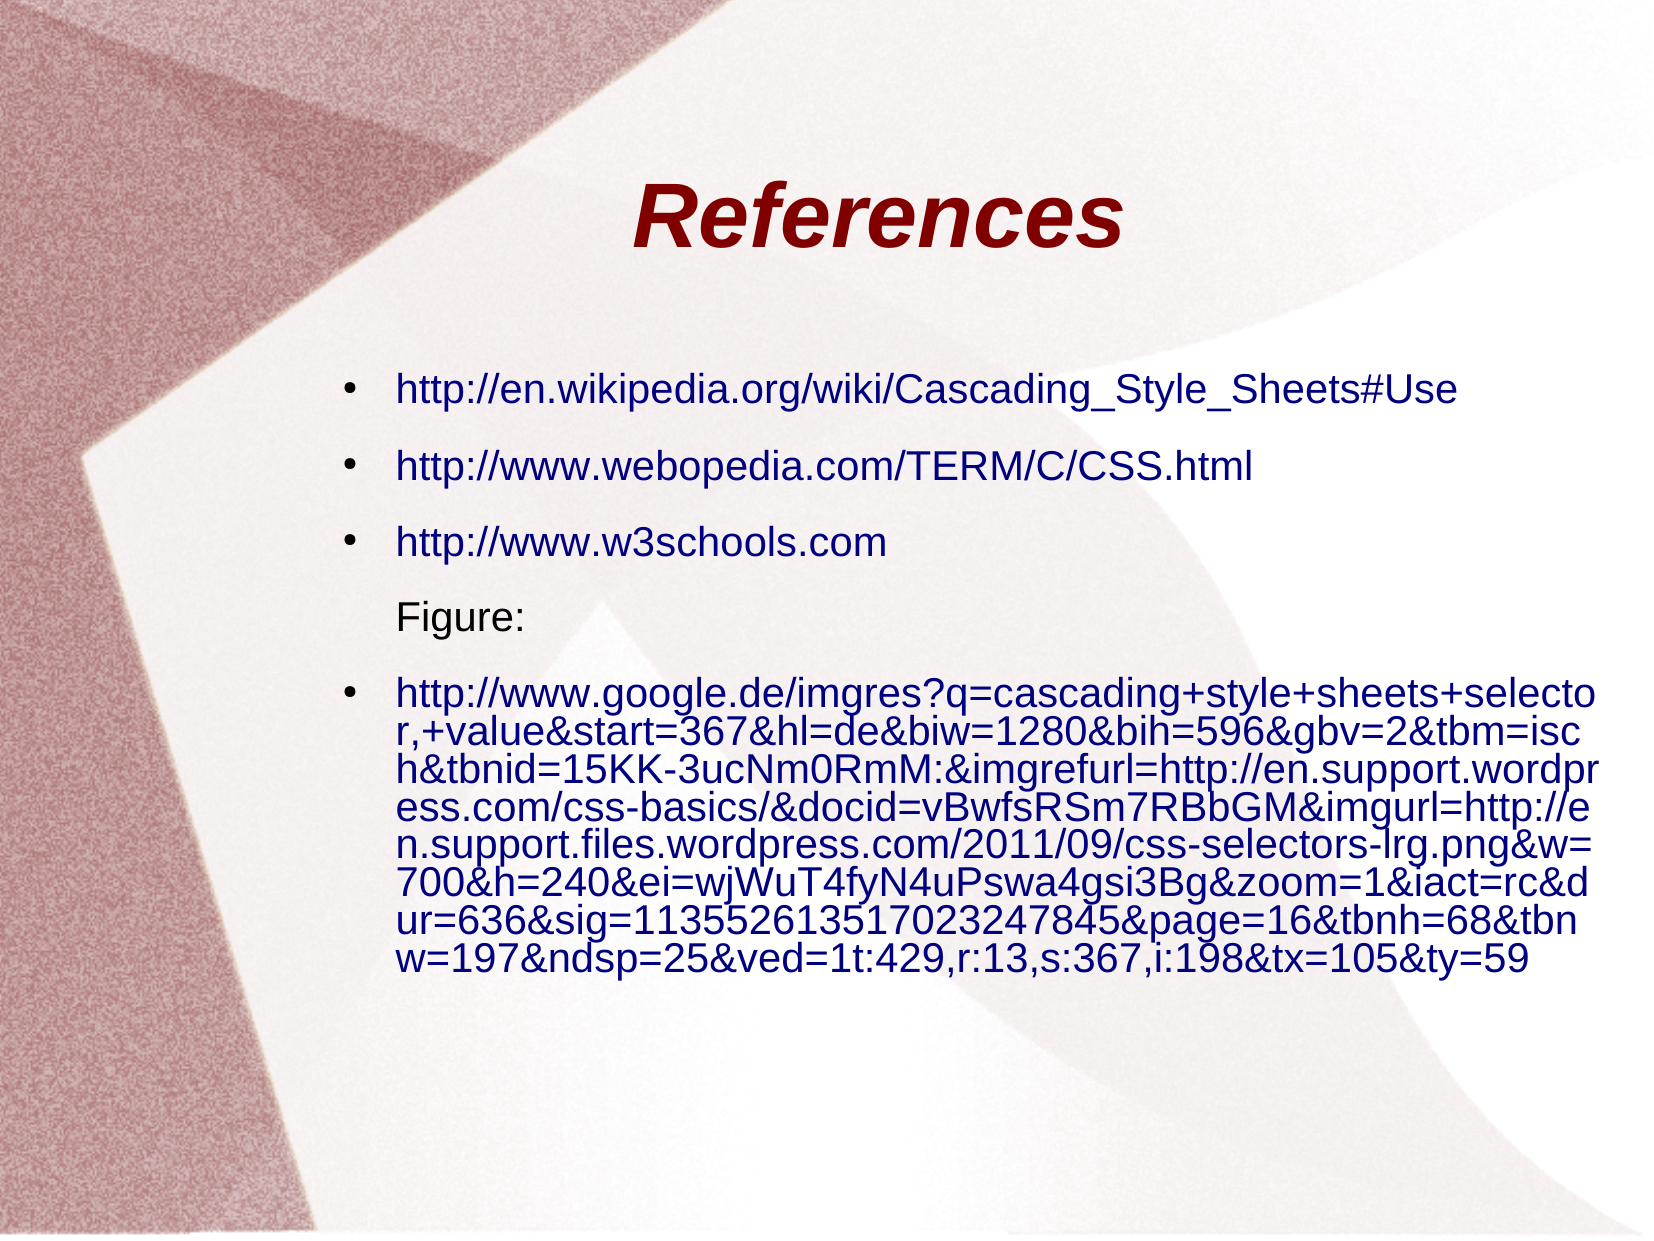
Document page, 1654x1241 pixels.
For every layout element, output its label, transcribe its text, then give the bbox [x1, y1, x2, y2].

title References [375, 112, 1385, 290]
list http://en.wikipedia.org/wiki/Cascading_Style_Sheets#Use http://www.webopedia.com/TERM/C/CSS.html http://www.w3schools.com Figure: http://www.google.de/imgres?q=cascading+style+sheets+selector,+value&start=367&hl=de&biw=1280&bih=596&gbv=2&tbm=isch&tbnid=15KK-3ucNm0RmM:&imgrefurl=http://en.support.wordpress.com/css-basics/&docid=vBwfsRSm7RBbGM&imgurl=http://en.support.files.wordpress.com/2011/09/css-selectors-lrg.png&w=700&h=240&ei=wjWuT4fyN4uPswa4gsi3Bg&zoom=1&iact=rc&dur=636&sig=113552613517023247845&page=16&tbnh=68&tbnw=197&ndsp=25&ved=1t:429,r:13,s:367,i:198&tx=105&ty=59 [324, 290, 1601, 916]
picture [0, 0, 1654, 1241]
